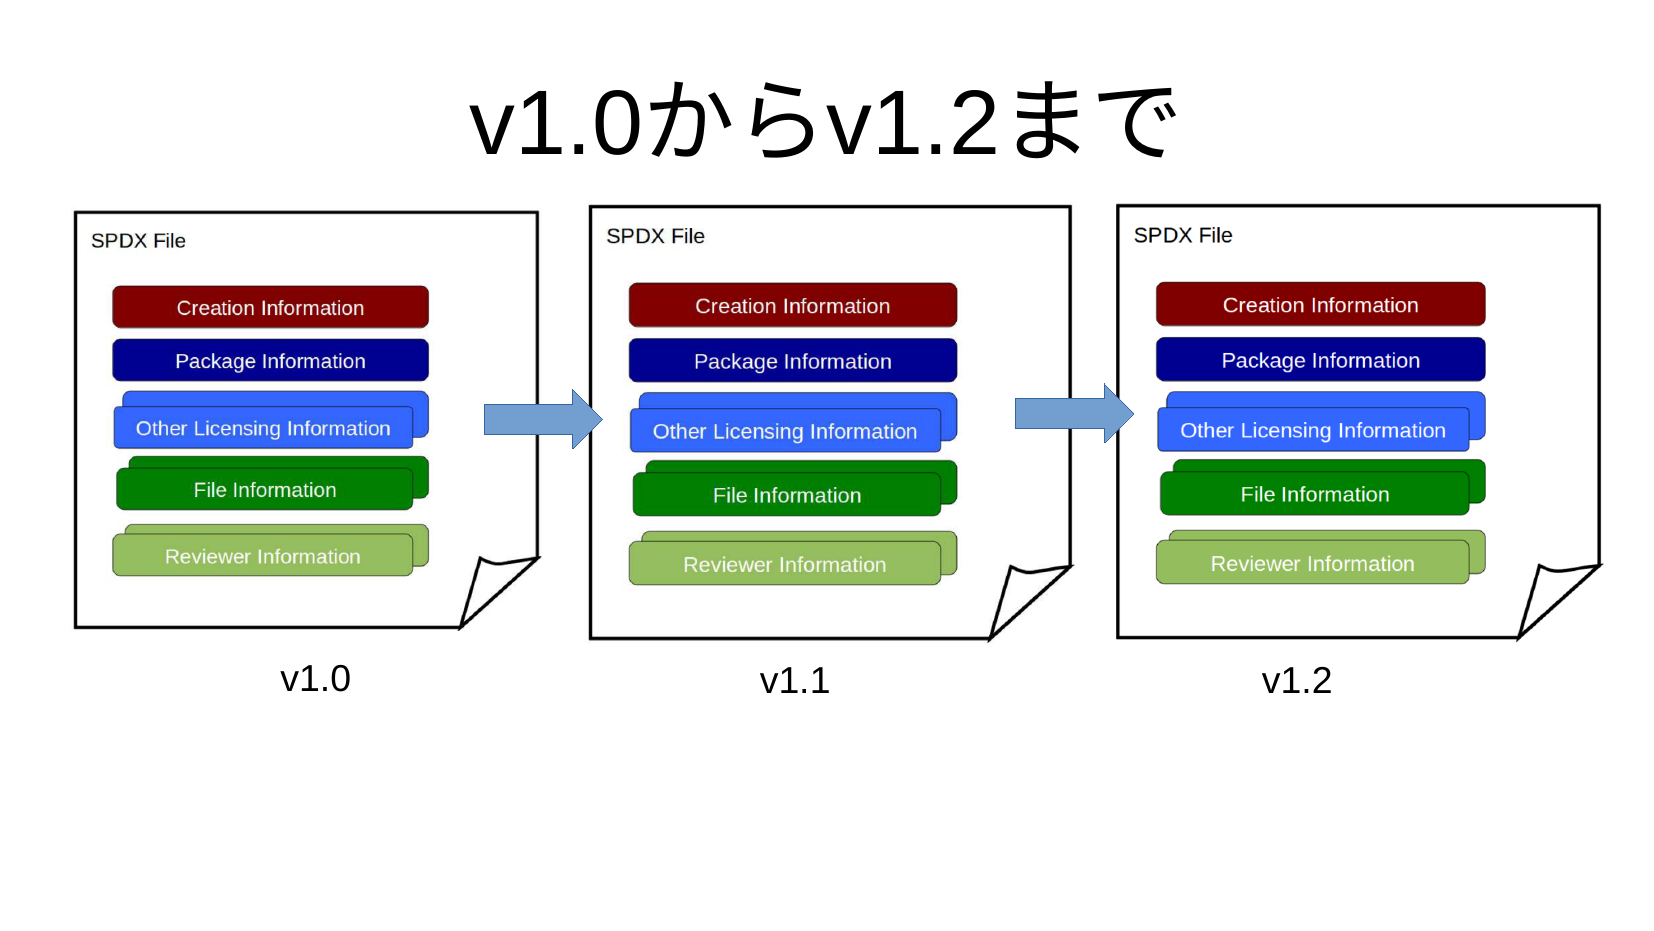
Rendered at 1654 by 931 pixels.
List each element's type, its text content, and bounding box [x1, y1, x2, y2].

text_box [484, 389, 603, 449]
picture [584, 200, 1077, 644]
title v1.0からv1.2まで [82, 37, 1571, 193]
picture [70, 206, 544, 631]
text_box v1.2 [1247, 651, 1359, 751]
picture [1112, 200, 1606, 644]
text_box v1.0 [265, 649, 367, 707]
text_box [1015, 383, 1134, 443]
text_box v1.1 [745, 651, 857, 709]
